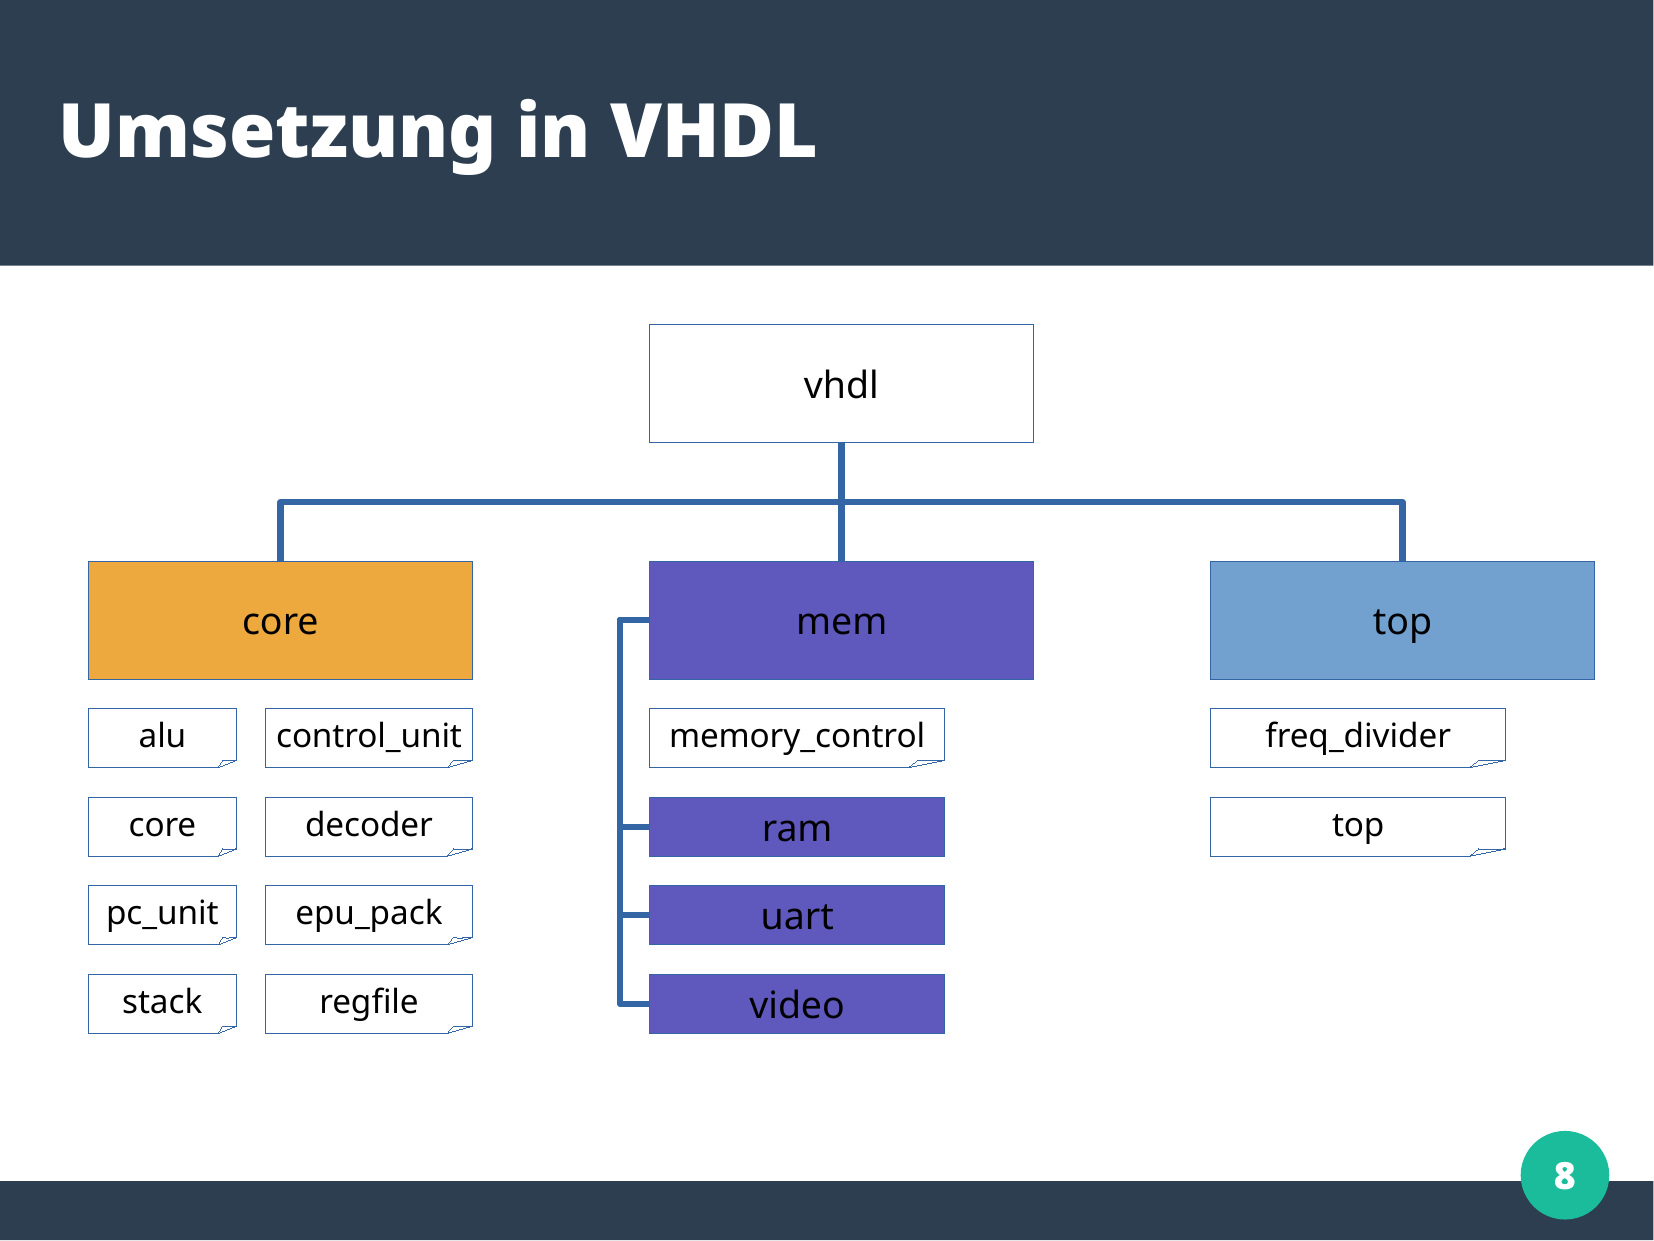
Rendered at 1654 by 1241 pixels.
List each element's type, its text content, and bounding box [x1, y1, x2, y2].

text_box ram [649, 797, 945, 857]
text_box mem [649, 561, 1034, 680]
text_box memory_control [649, 708, 945, 768]
text_box pc_unit [88, 885, 237, 945]
text_box vhdl [649, 324, 1034, 443]
text_box control_unit [265, 708, 473, 768]
text_box freq_divider [1210, 708, 1506, 768]
text_box top [1210, 797, 1506, 857]
text_box core [88, 797, 237, 857]
text_box epu_pack [265, 885, 473, 945]
text_box top [1210, 561, 1595, 680]
title Umsetzung in VHDL [59, 49, 1595, 207]
text_box core [88, 561, 473, 680]
text_box video [649, 974, 945, 1034]
text_box stack [88, 974, 237, 1034]
text_box regfile [265, 974, 473, 1034]
text_box uart [649, 885, 945, 945]
text_box decoder [265, 797, 473, 857]
text_box alu [88, 708, 237, 768]
